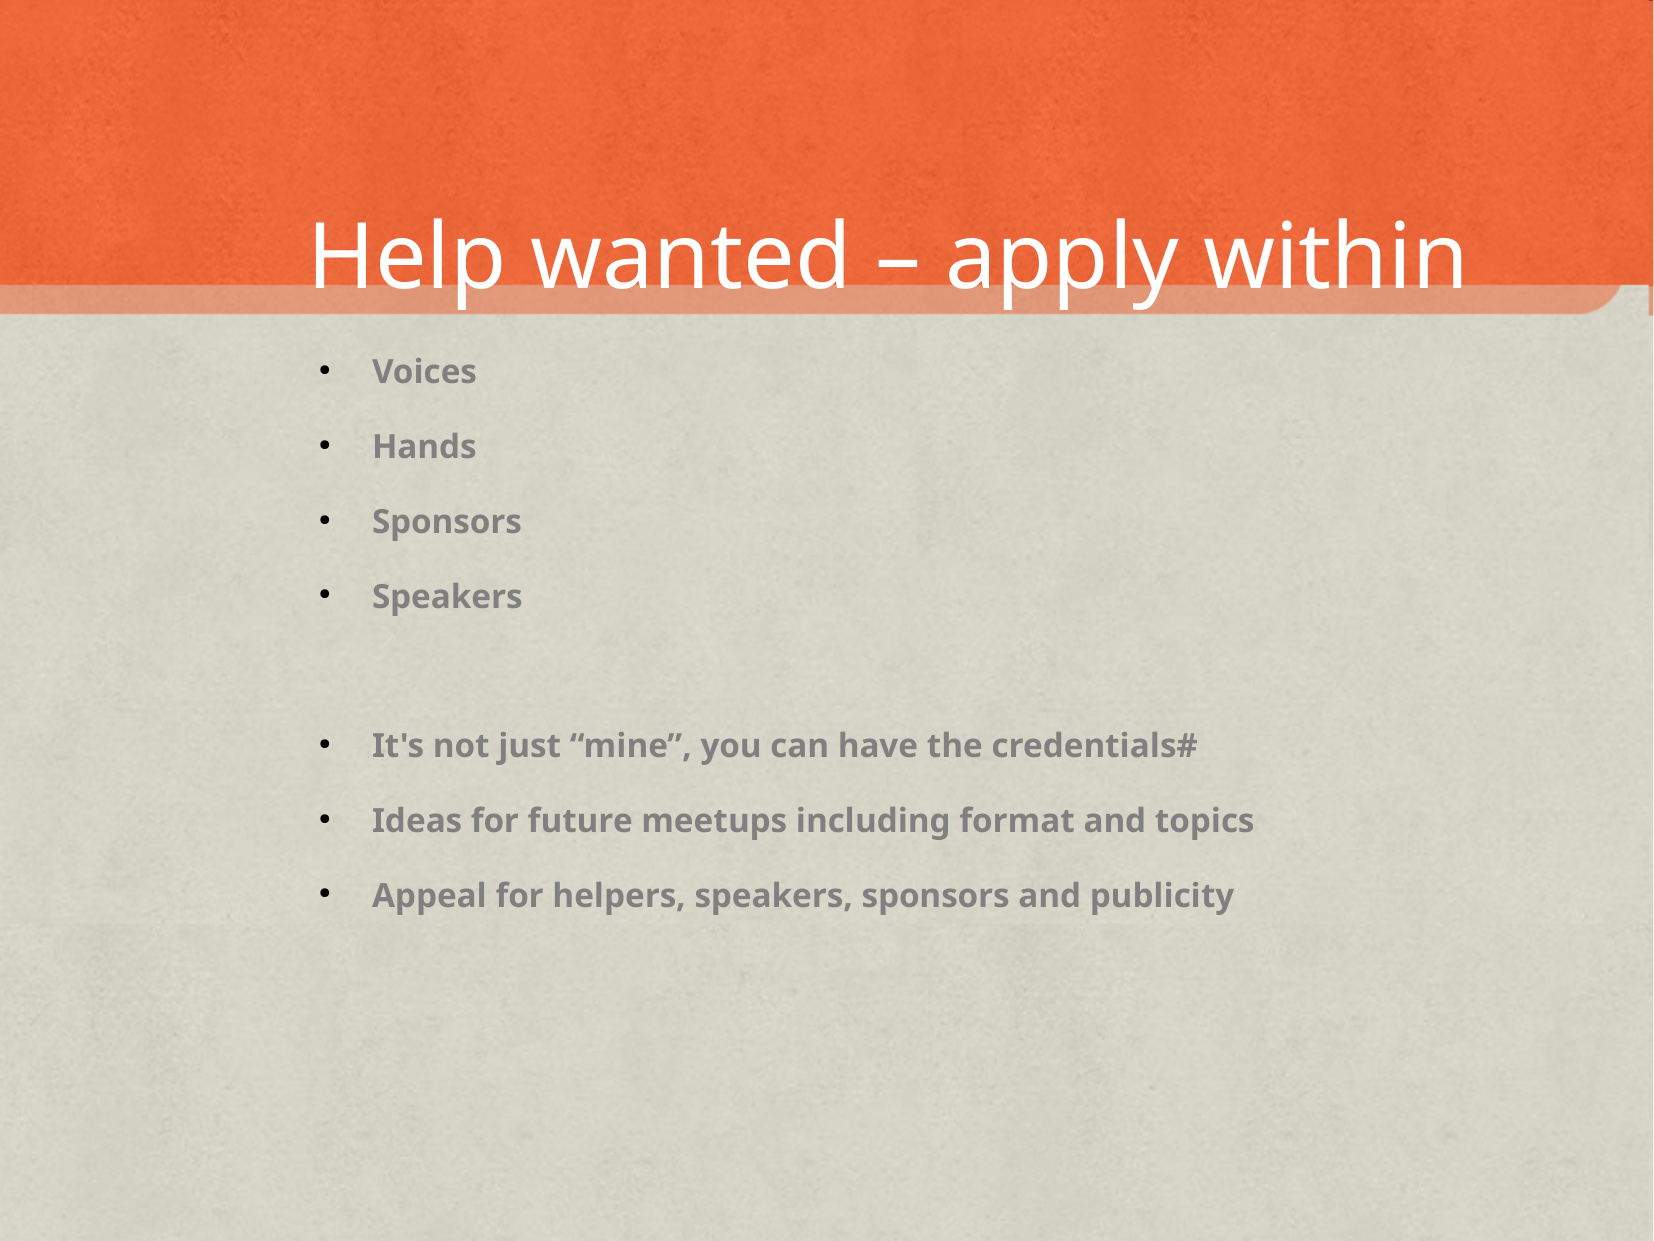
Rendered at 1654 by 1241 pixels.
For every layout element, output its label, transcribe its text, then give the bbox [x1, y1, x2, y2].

title Help wanted – apply within [307, 188, 1654, 317]
picture [0, 0, 1654, 1241]
list Voices Hands Sponsors Speakers It's not just “mine”, you can have the credentials# Ideas for future meetups including format and topics Appeal for helpers, speakers, sponsors and publicity [301, 348, 1654, 1068]
